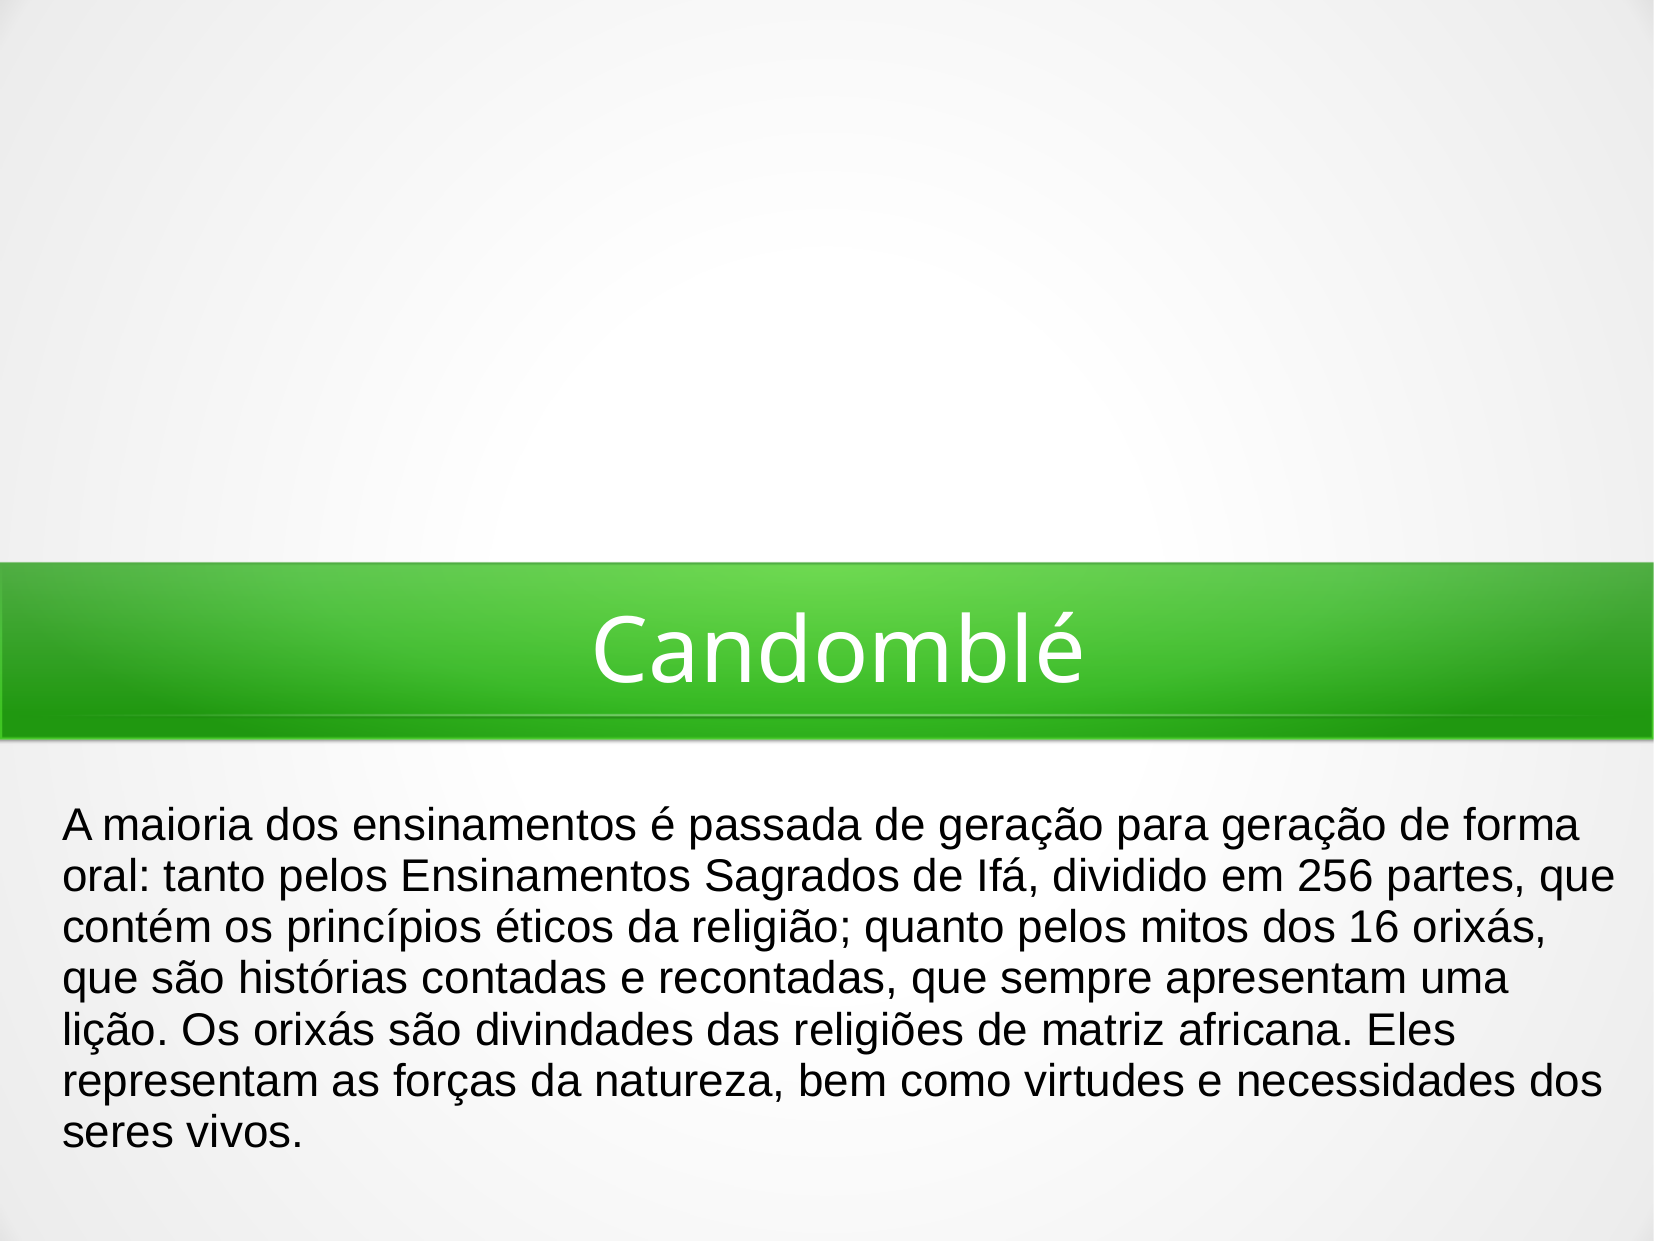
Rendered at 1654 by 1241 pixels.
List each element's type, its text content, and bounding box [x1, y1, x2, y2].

picture [0, 0, 1654, 1241]
title Candomblé [82, 578, 1571, 715]
text_box A maioria dos ensinamentos é passada de geração para geração de forma oral: tanto pelos Ensinamentos Sagrados de Ifá, dividido em 256 partes, que contém os princípios éticos da religião; quanto pelos mitos dos 16 orixás, que são histórias contadas e recontadas, que sempre apresentam uma lição. Os orixás são divindades das religiões de matriz africana. Eles representam as forças da natureza, bem como virtudes e necessidades dos seres vivos. [47, 791, 1642, 1165]
